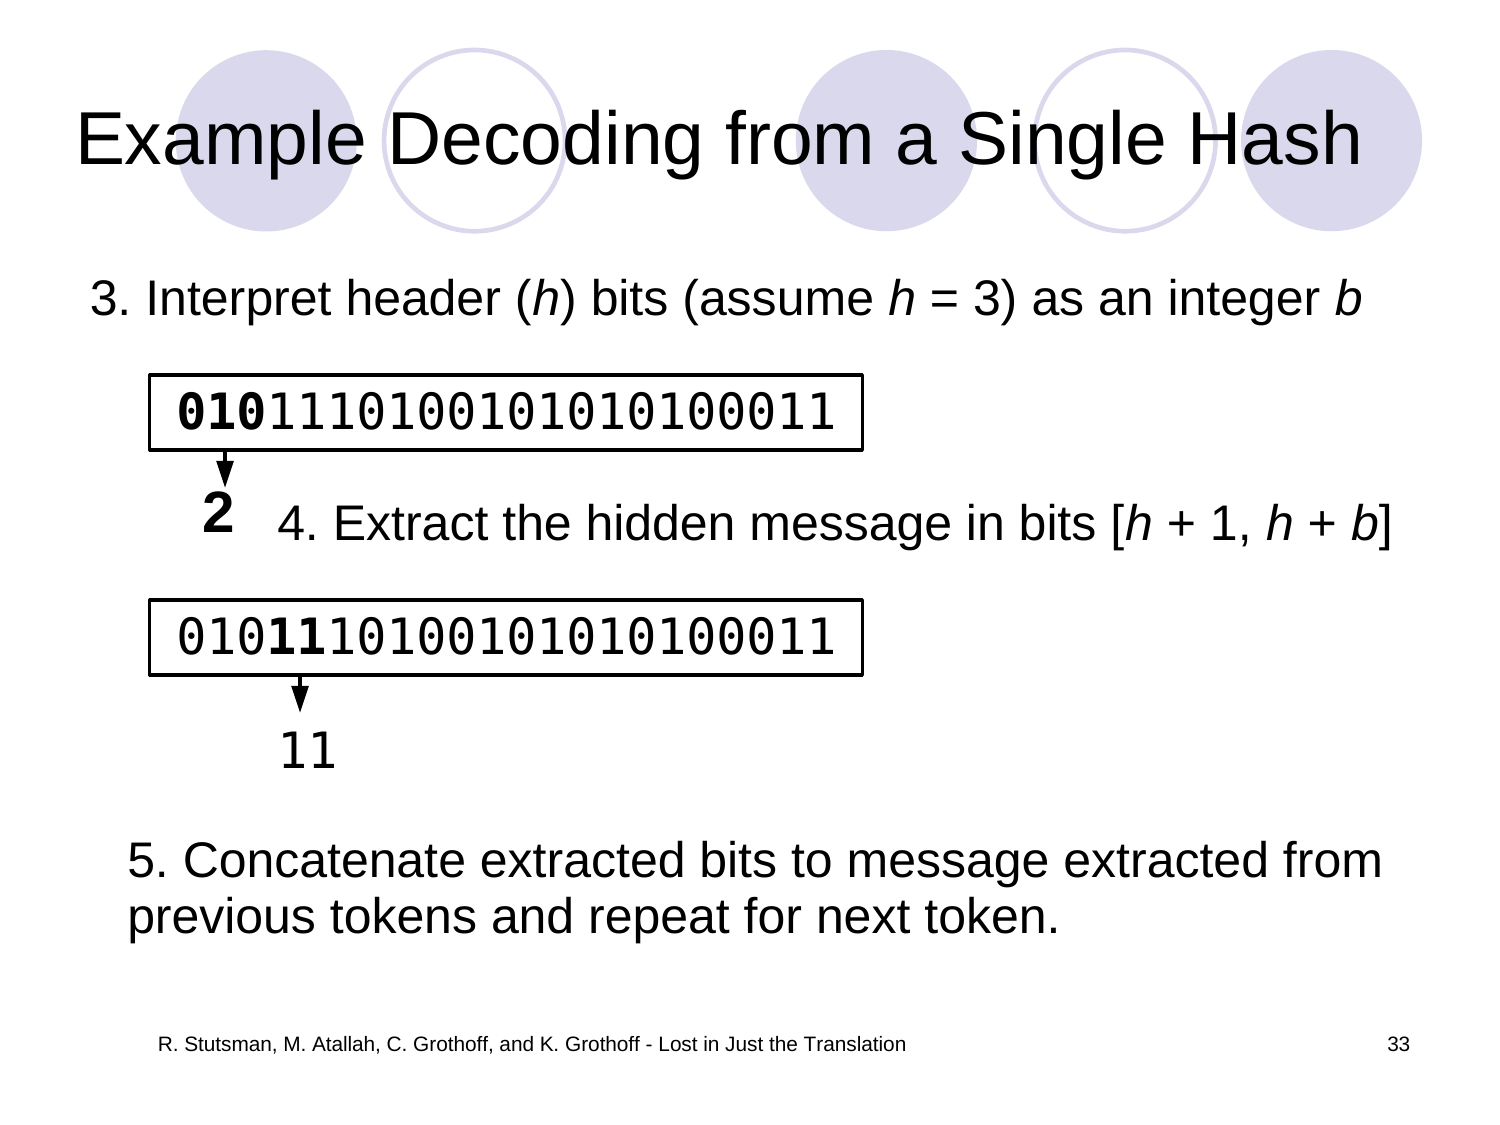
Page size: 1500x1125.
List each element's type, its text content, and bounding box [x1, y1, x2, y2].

text_box 4. Extract the hidden message in bits [h + 1, h + b] [262, 487, 1463, 563]
title Example Decoding from a Single Hash [75, 45, 1426, 233]
text_box 0101110100101010100011 [149, 375, 863, 451]
text_box 11 [262, 714, 353, 788]
text_box 5. Concatenate extracted bits to message extracted from previous tokens and repeat for next token. [112, 825, 1426, 952]
text_box 3. Interpret header (h) bits (assume h = 3) as an integer b [75, 262, 1426, 338]
text_box 0101110100101010100011 [149, 600, 863, 676]
text_box 2 [187, 472, 263, 553]
